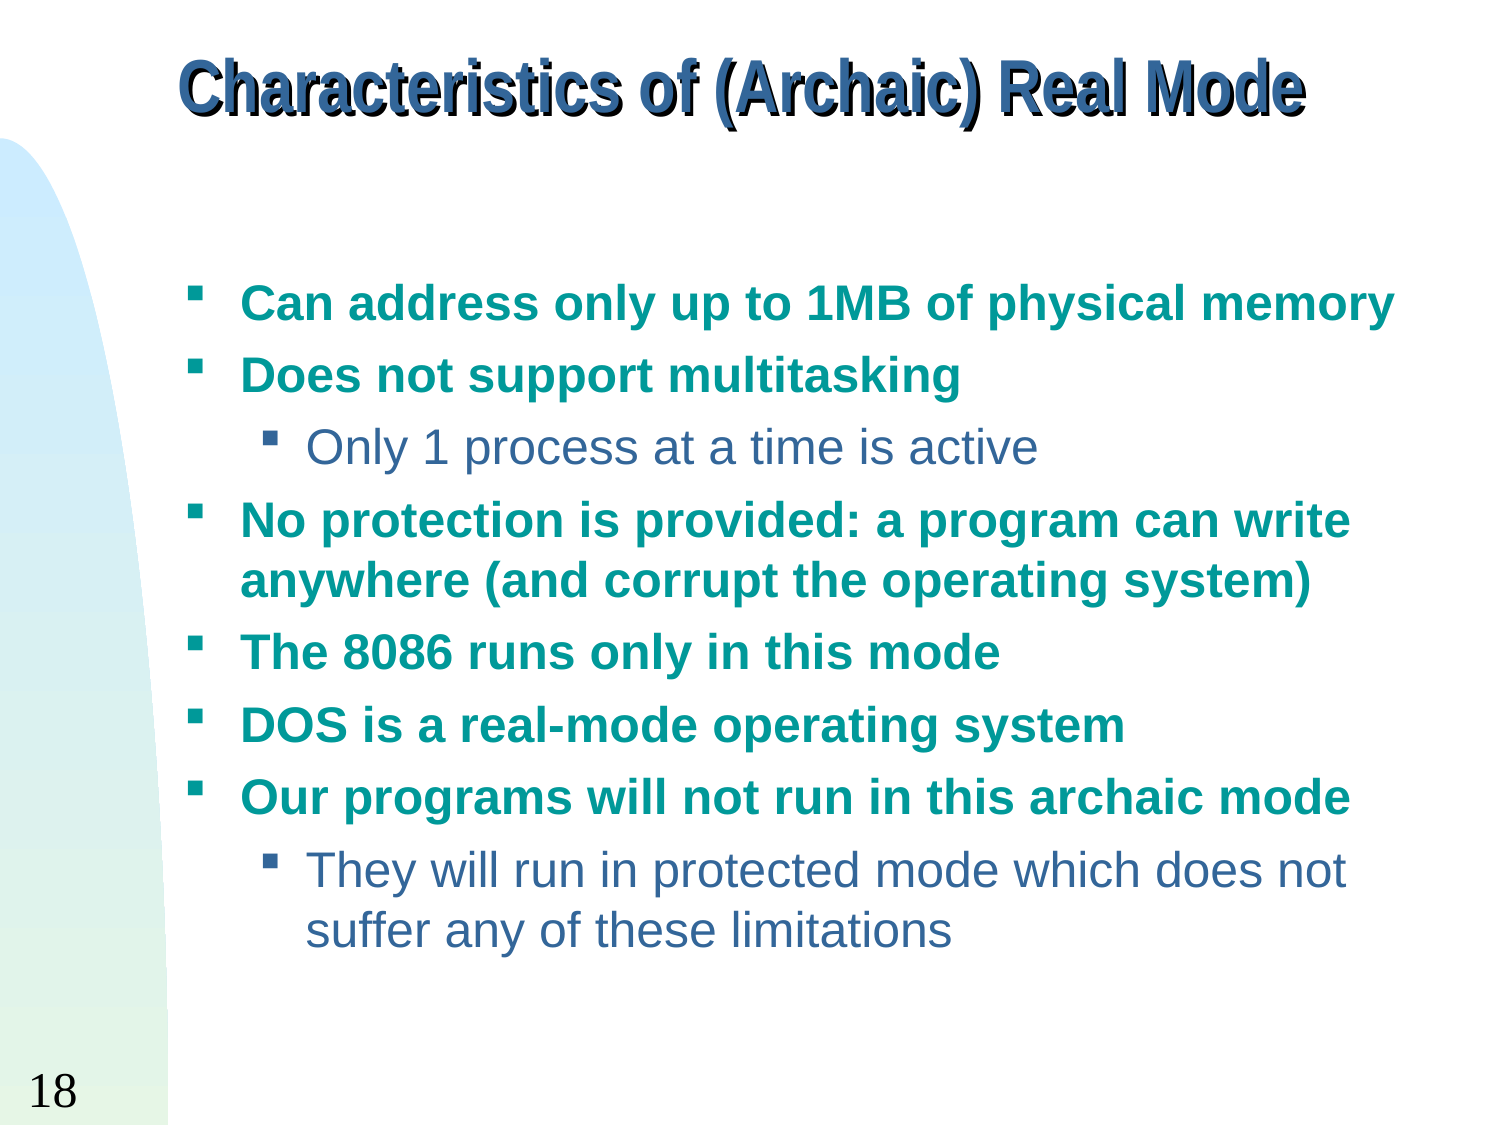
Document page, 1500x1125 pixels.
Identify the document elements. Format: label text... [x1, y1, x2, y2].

list Can address only up to 1MB of physical memory Does not support multitasking Only 1 process at a time is active No protection is provided: a program can write anywhere (and corrupt the operating system) The 8086 runs only in this mode DOS is a real-mode operating system Our programs will not run in this archaic mode They will run in protected mode which does not suffer any of these limitations [168, 262, 1463, 1026]
title Characteristics of (Archaic) Real Mode [162, 24, 1456, 163]
